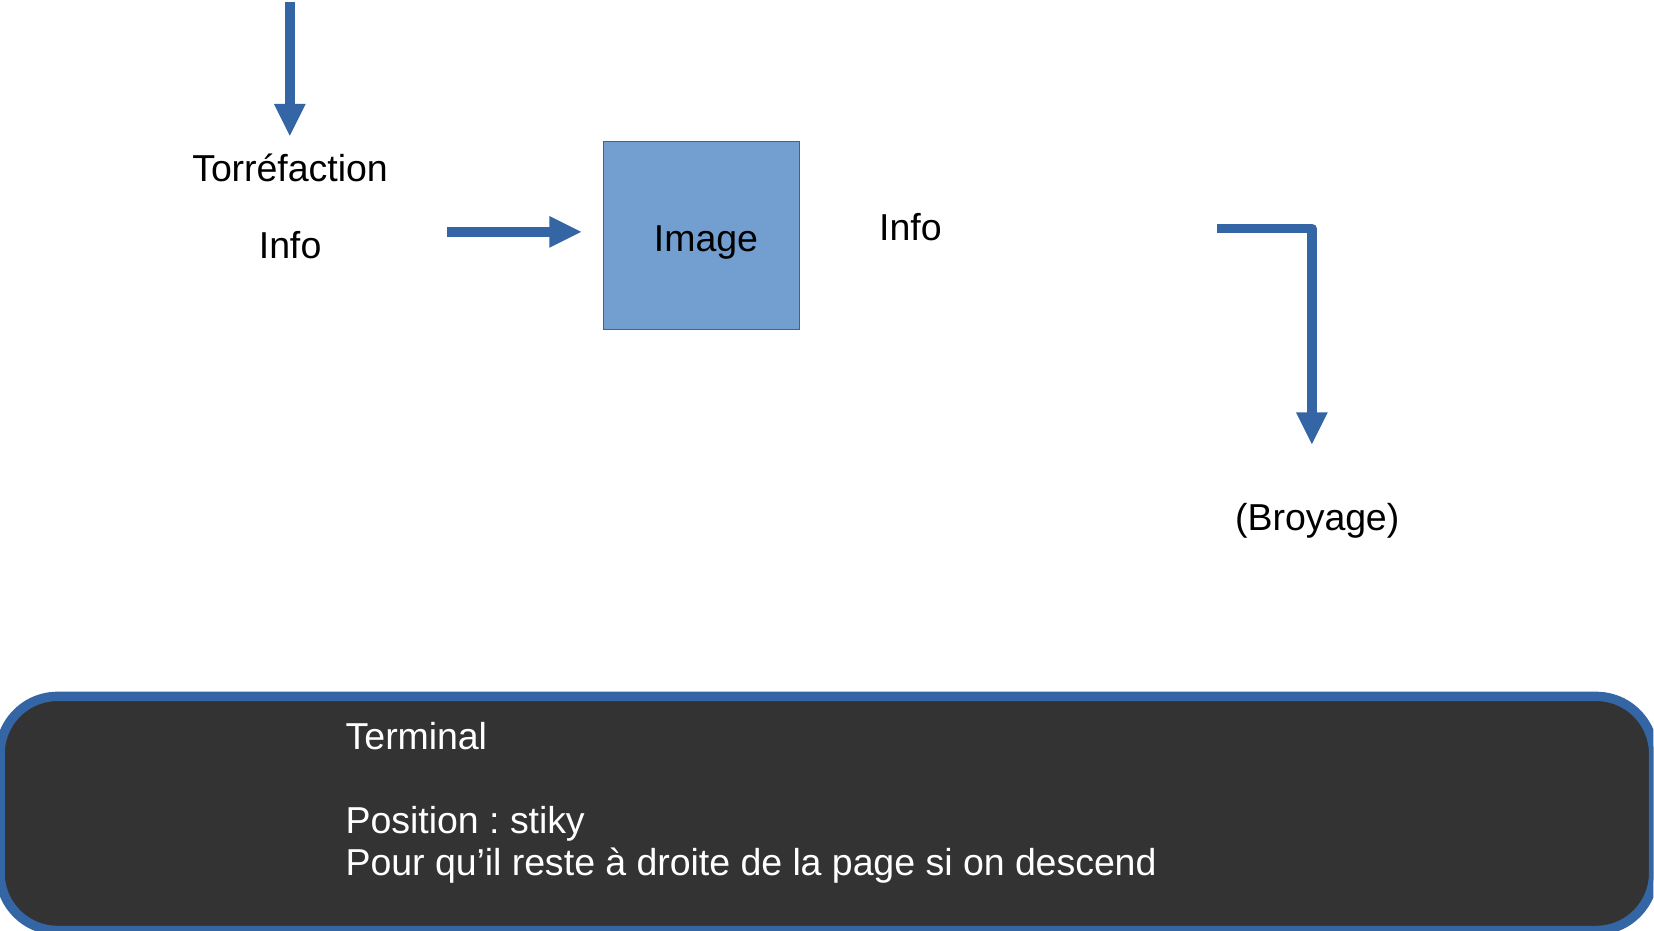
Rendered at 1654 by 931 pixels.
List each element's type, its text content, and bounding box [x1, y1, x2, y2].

text_box (Broyage) [1220, 489, 1415, 546]
text_box Torréfaction [177, 139, 404, 197]
text_box Info [864, 199, 957, 257]
text_box [0, 696, 1654, 931]
text_box [603, 141, 800, 330]
text_box Image [639, 210, 774, 268]
text_box Terminal Position : stiky Pour qu’il reste à droite de la page si on descend [330, 707, 1236, 916]
text_box Info [244, 216, 337, 274]
